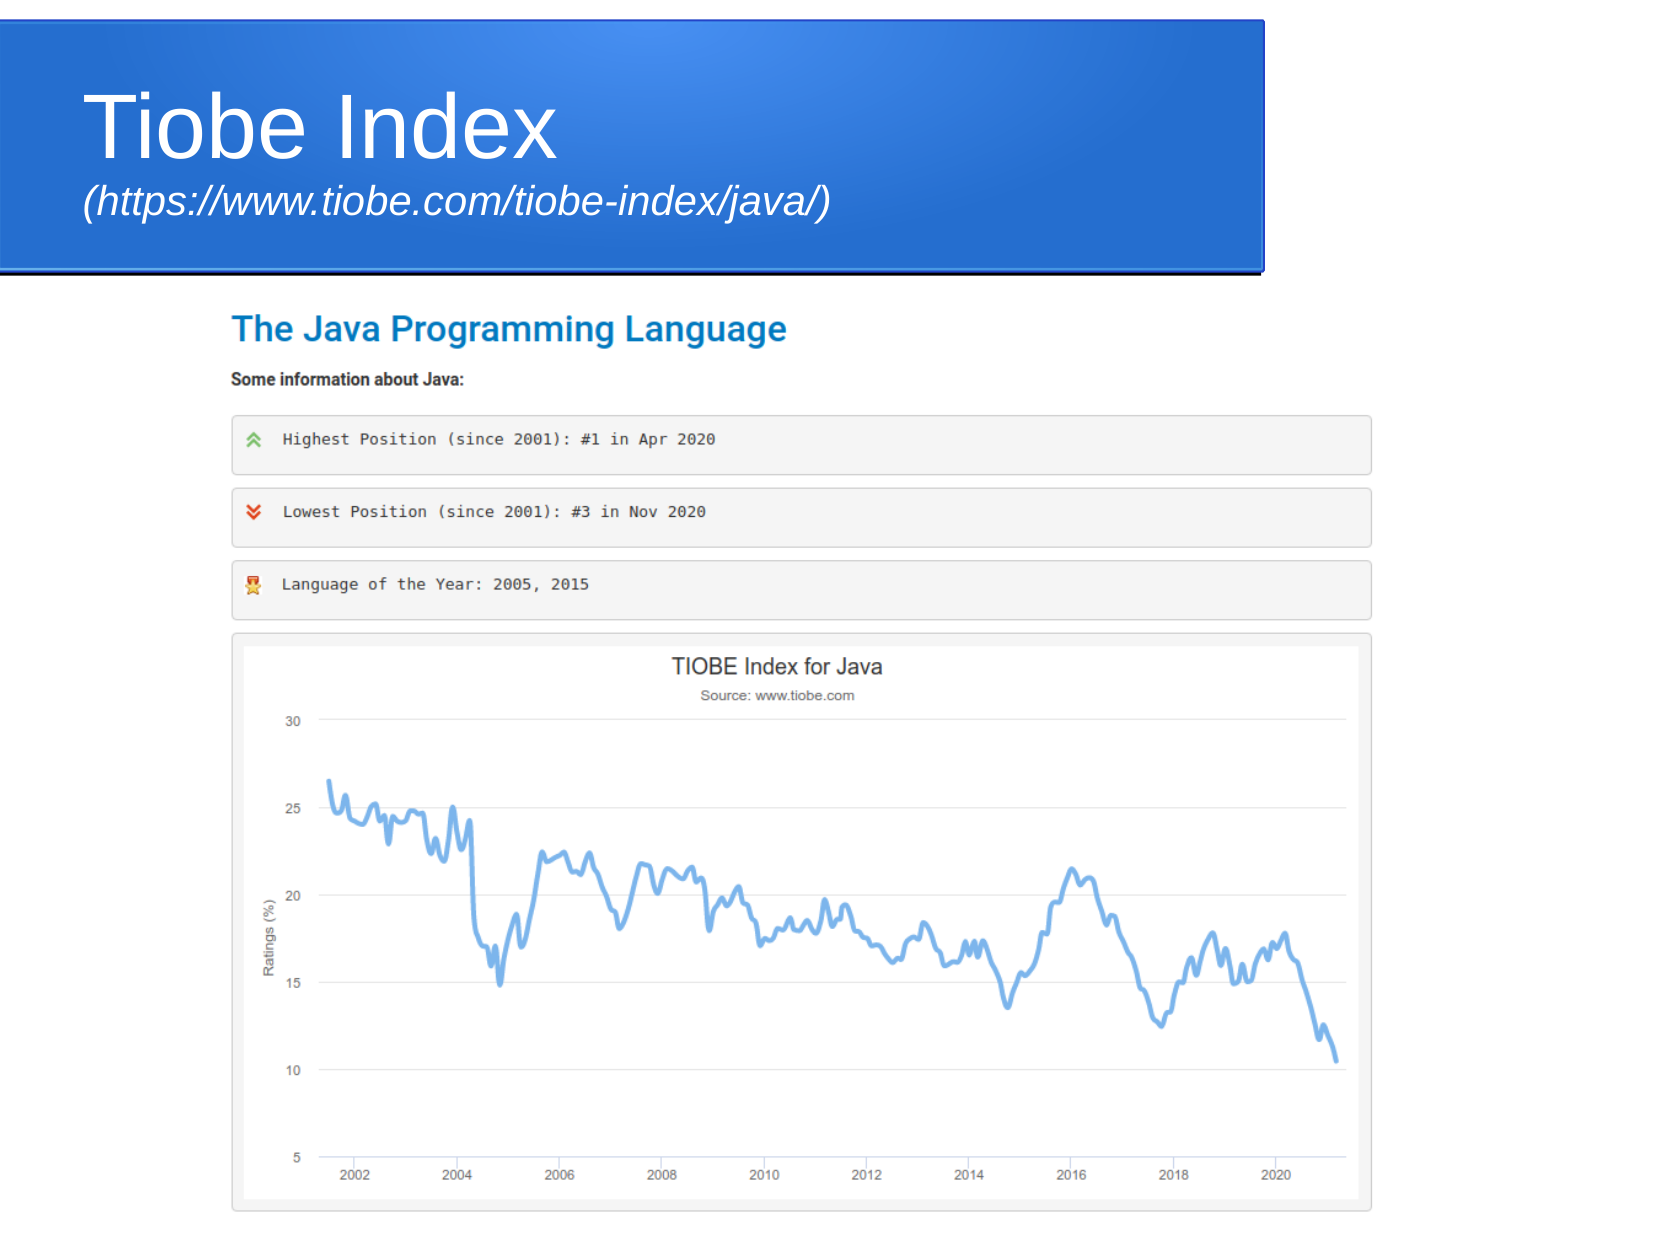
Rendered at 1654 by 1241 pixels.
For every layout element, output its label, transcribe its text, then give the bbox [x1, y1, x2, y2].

picture [212, 291, 1382, 1224]
title Tiobe Index (https://www.tiobe.com/tiobe-index/java/) [82, 47, 1235, 252]
